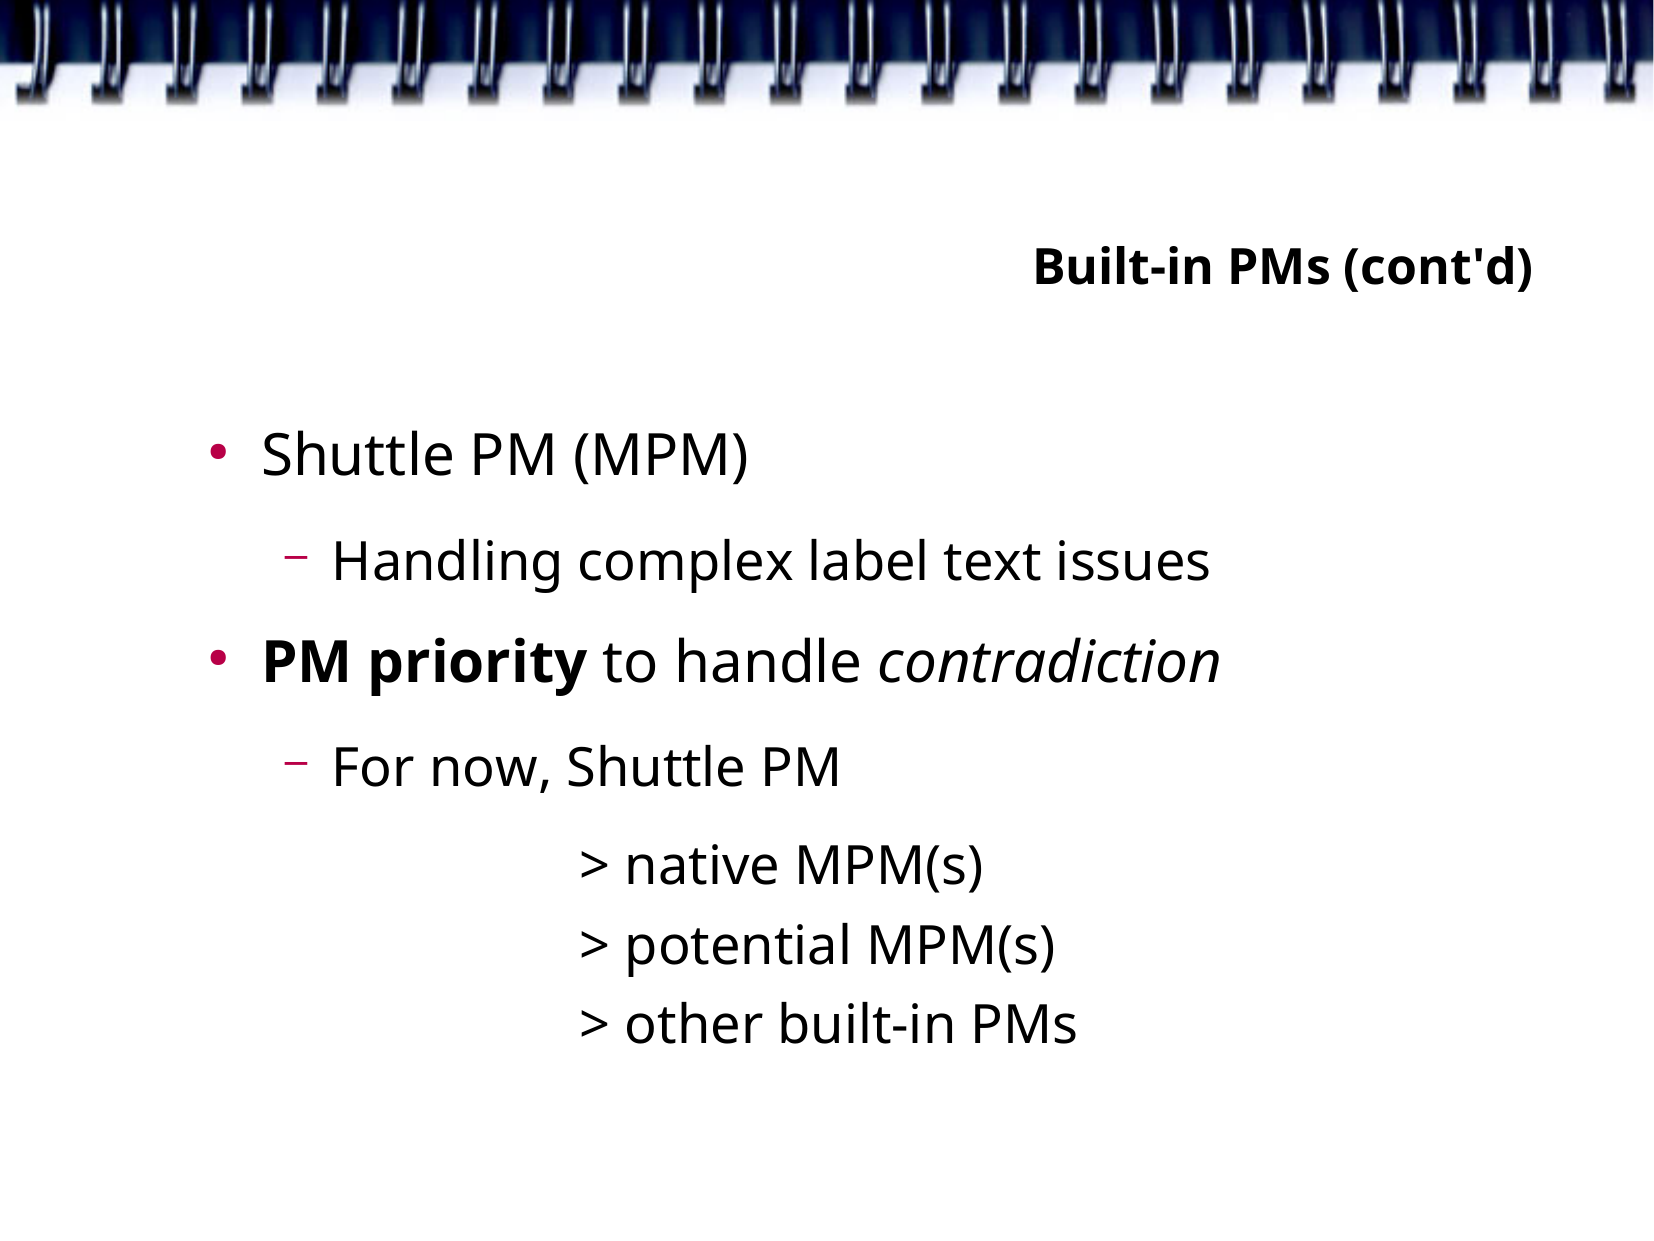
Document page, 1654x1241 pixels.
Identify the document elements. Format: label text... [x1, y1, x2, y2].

title Built-in PMs (cont'd) [139, 235, 1535, 296]
picture [0, 0, 1654, 121]
list Shuttle PM (MPM) Handling complex label text issues PM priority to handle contradiction For now, Shuttle PM > native MPM(s) > potential MPM(s) > other built-in PMs [190, 413, 1506, 1182]
